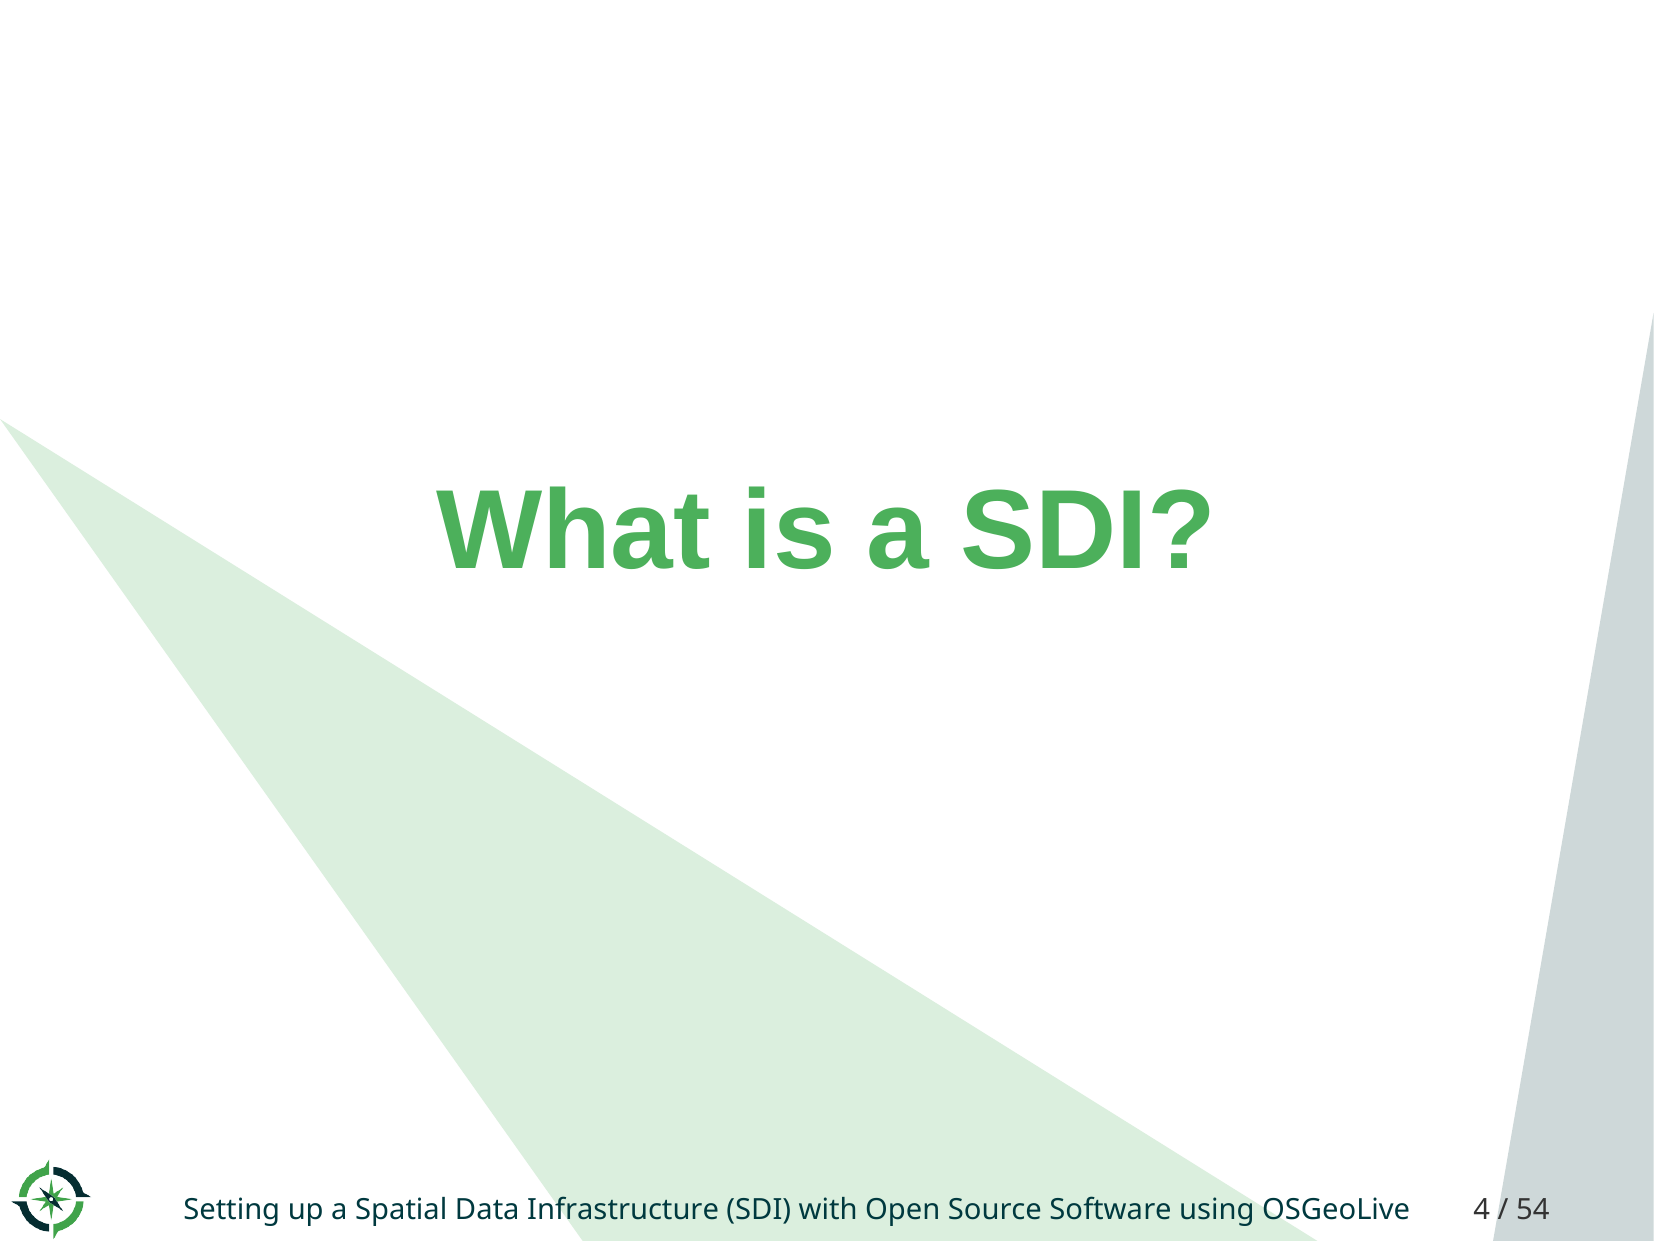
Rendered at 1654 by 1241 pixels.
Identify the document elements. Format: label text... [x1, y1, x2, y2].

subtitle What is a SDI? [82, 49, 1571, 1010]
picture [10, 1158, 92, 1240]
